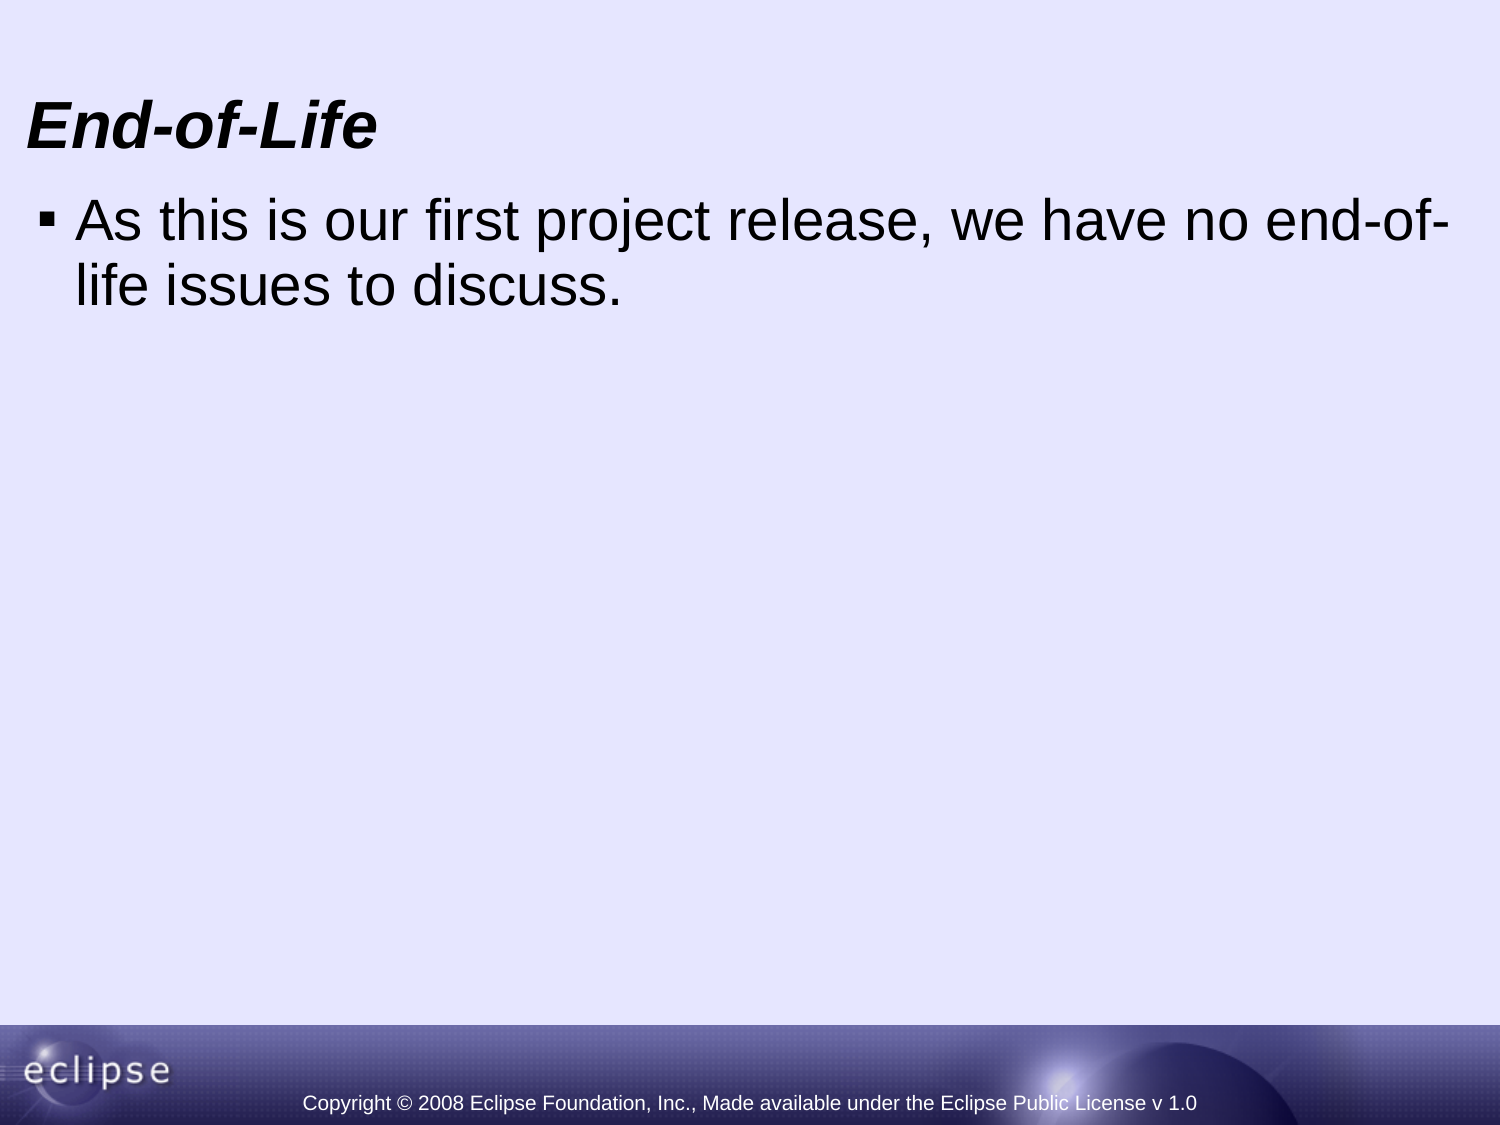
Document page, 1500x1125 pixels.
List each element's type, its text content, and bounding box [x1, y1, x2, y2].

picture [0, 1025, 1500, 1125]
list As this is our first project release, we have no end-of-life issues to discuss. [37, 187, 1463, 1021]
title End-of-Life [26, 84, 1474, 172]
